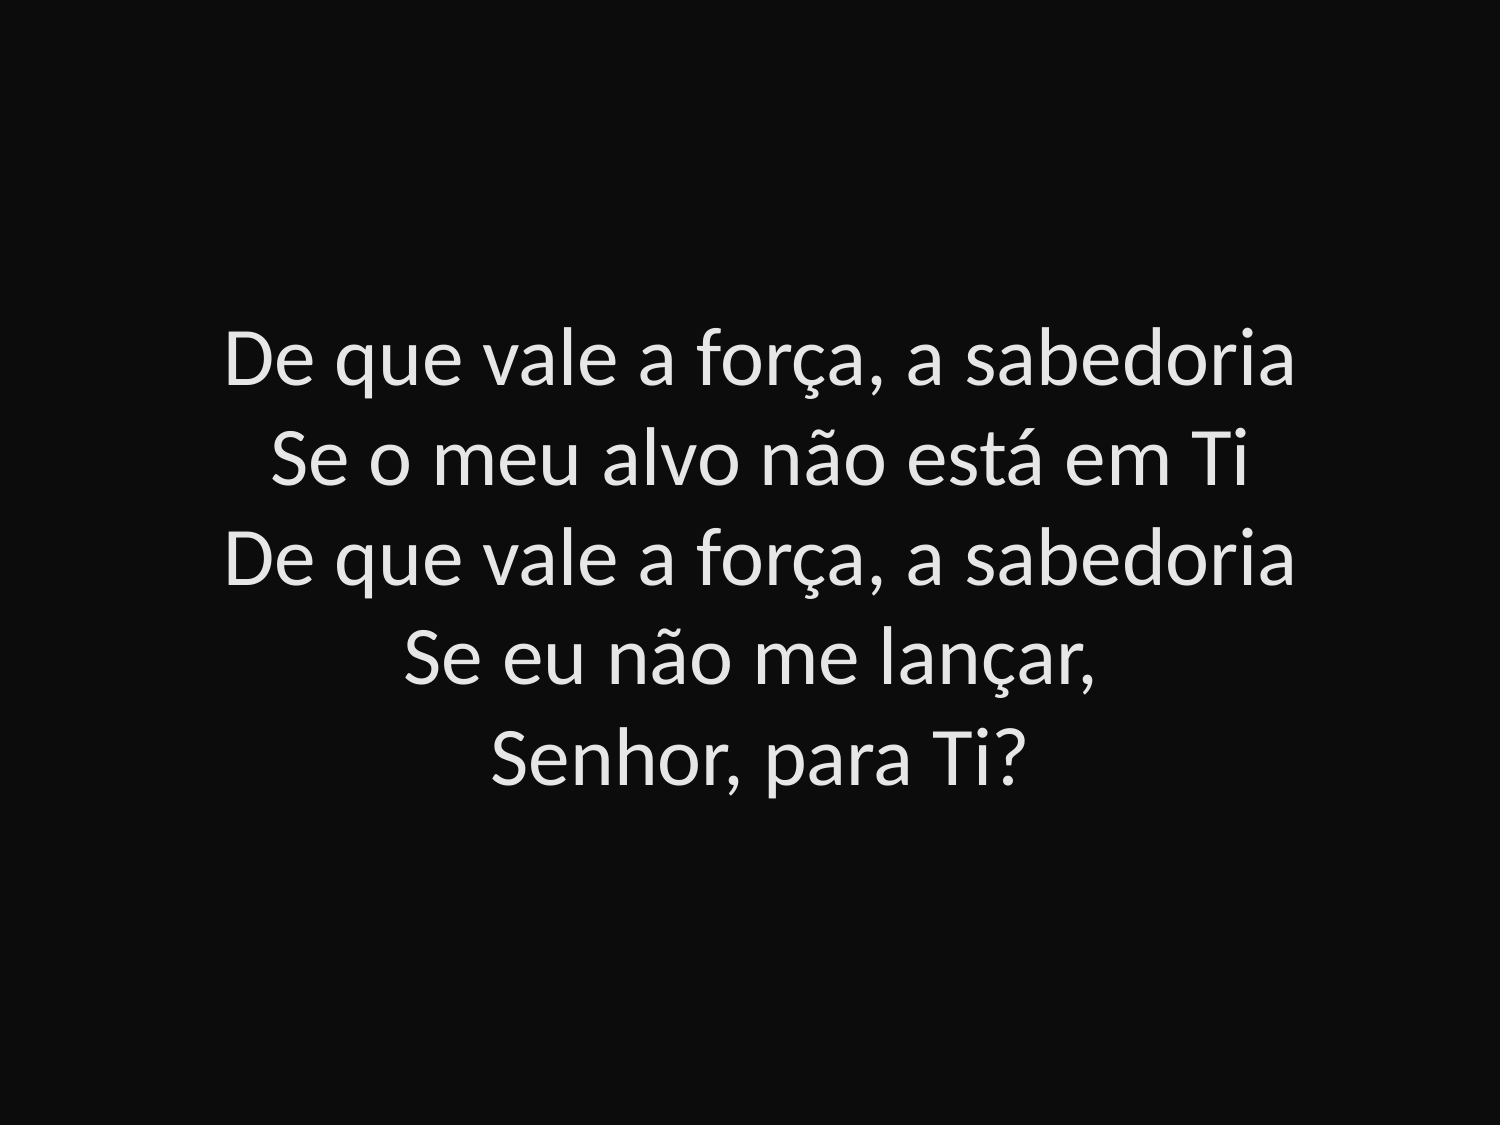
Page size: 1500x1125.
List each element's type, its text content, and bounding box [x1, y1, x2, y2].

title De que vale a força, a sabedoria Se o meu alvo não está em Ti De que vale a força, a sabedoria Se eu não me lançar, Senhor, para Ti? [75, 45, 1447, 1059]
